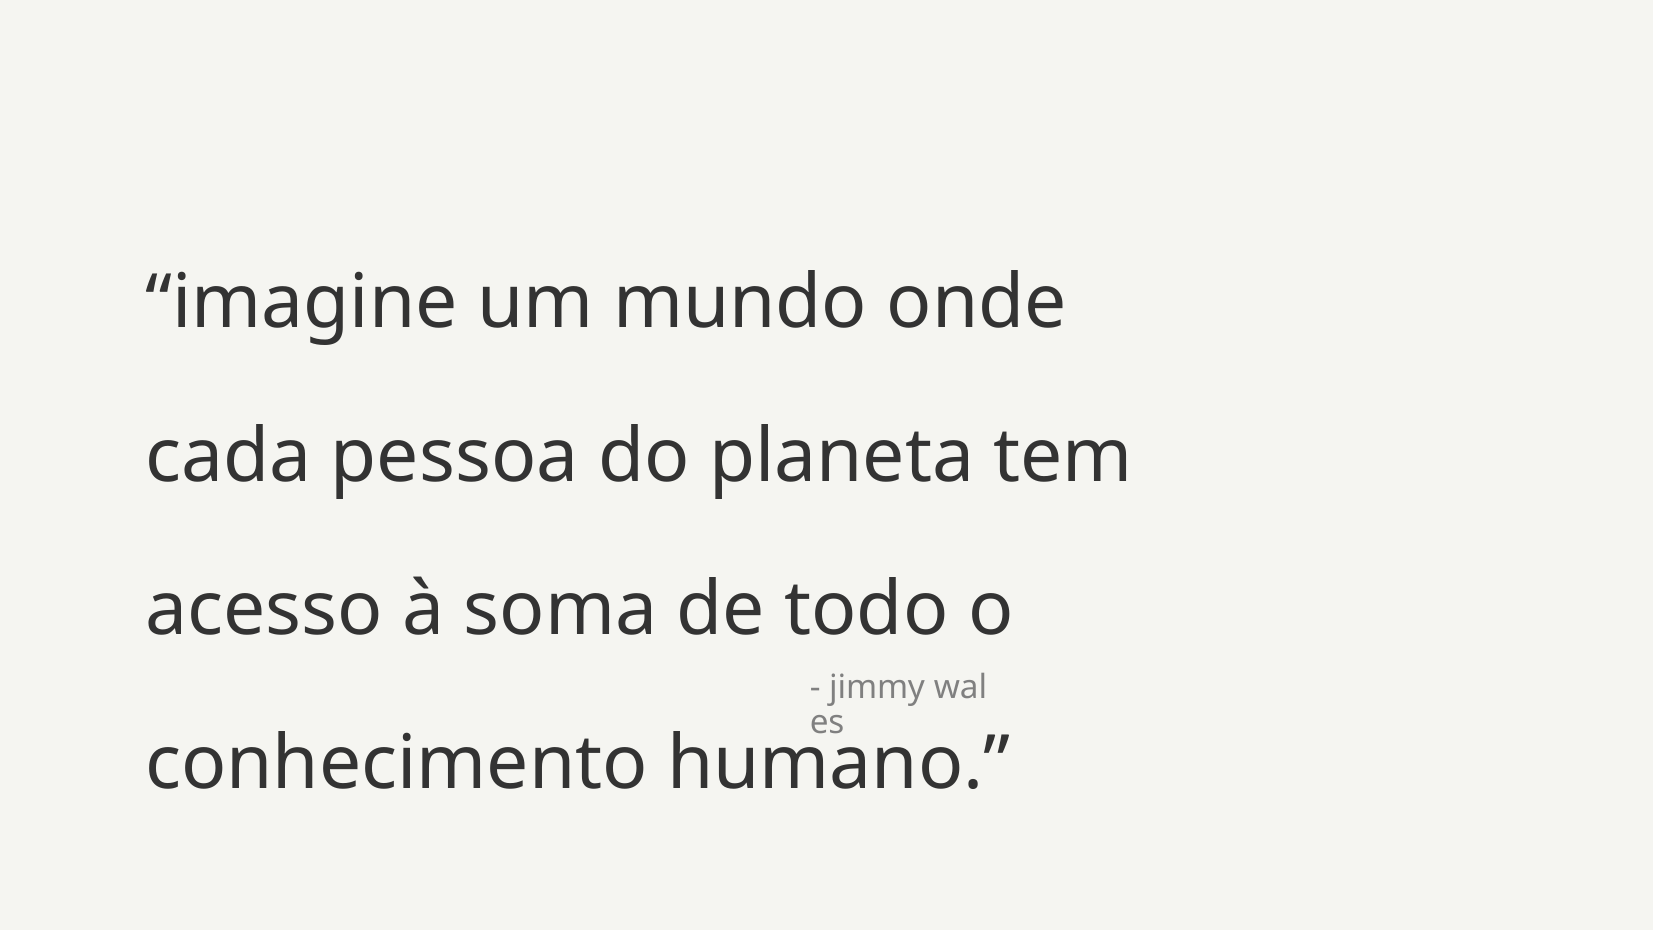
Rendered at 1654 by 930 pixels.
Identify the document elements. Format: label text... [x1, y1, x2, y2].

text_box - jimmy wales [795, 655, 1021, 704]
text_box “imagine um mundo onde cada pessoa do planeta tem acesso à soma de todo o conhecimento humano.” [130, 189, 1156, 656]
